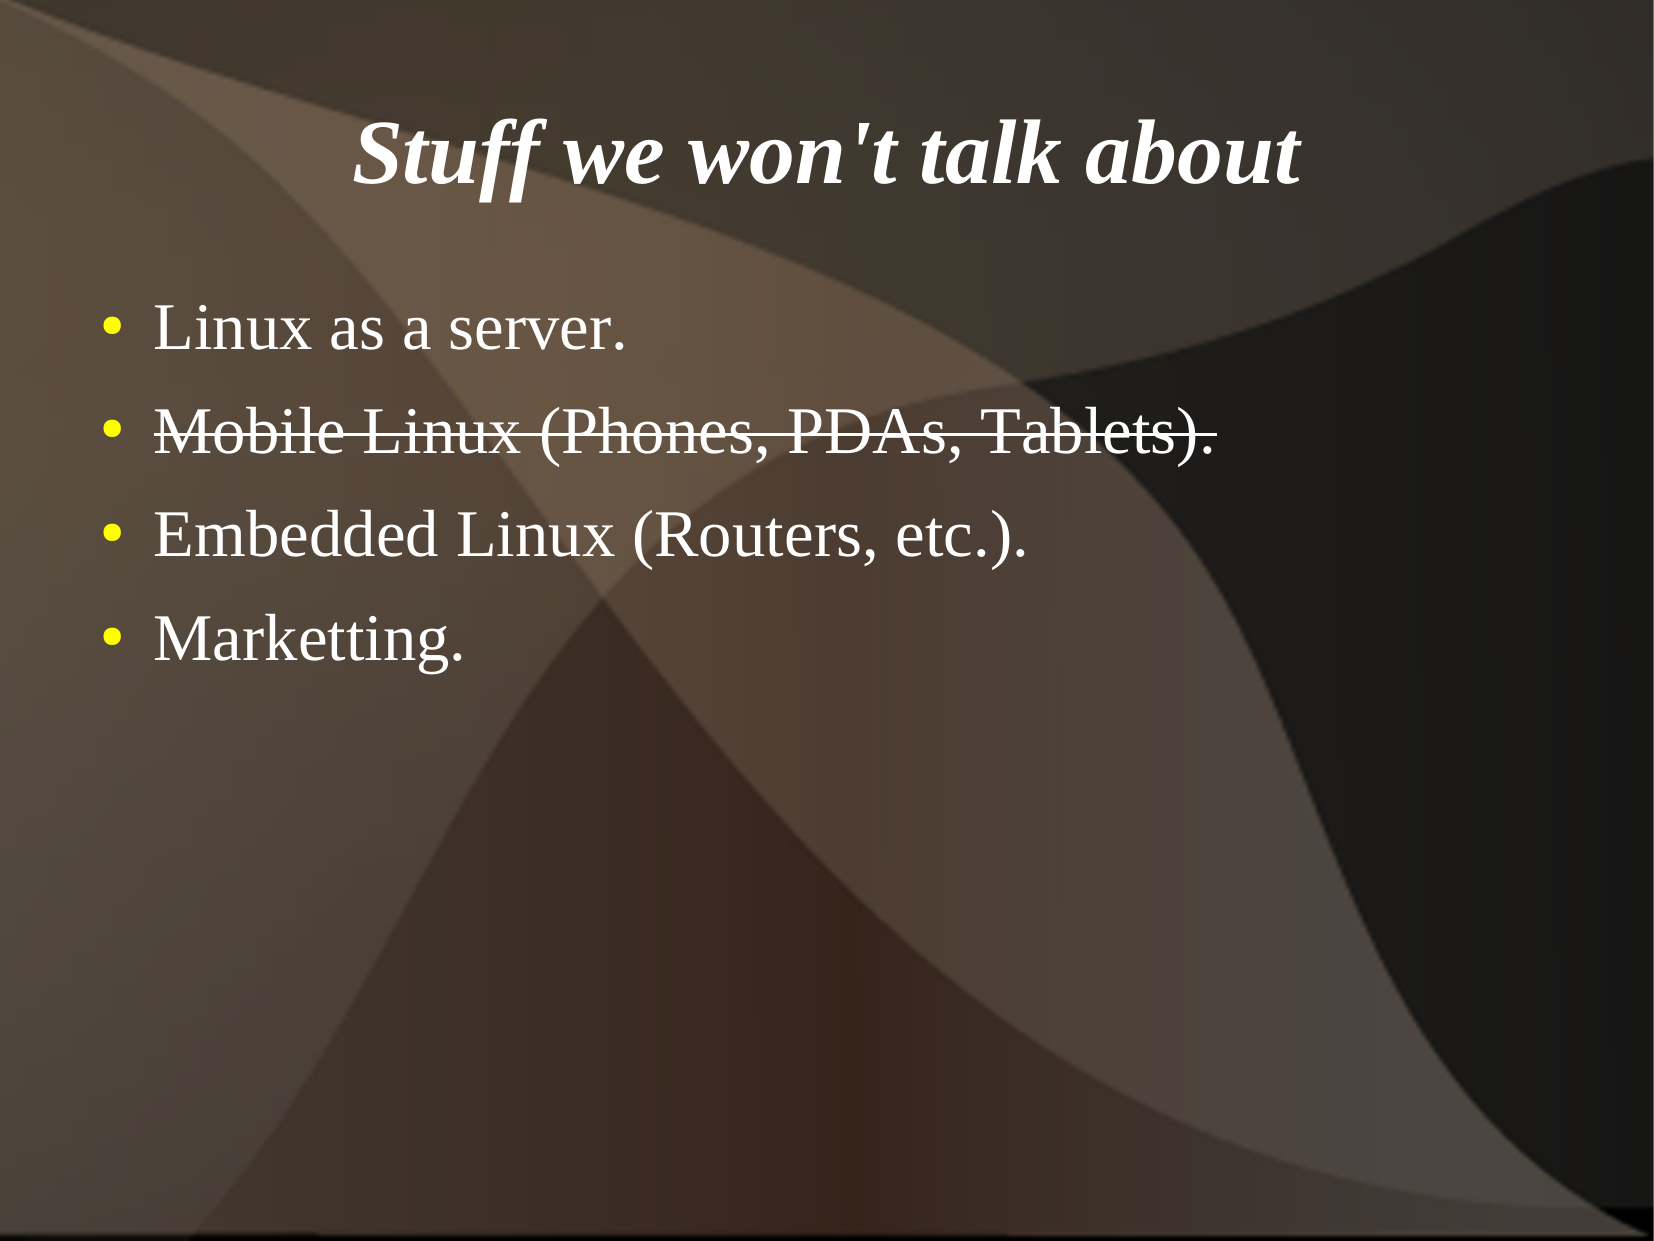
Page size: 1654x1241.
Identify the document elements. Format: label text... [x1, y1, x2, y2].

title Stuff we won't talk about [82, 56, 1571, 250]
picture [0, 0, 1654, 1241]
list Linux as a server. Mobile Linux (Phones, PDAs, Tablets). Embedded Linux (Routers, etc.). Marketting. [82, 290, 1571, 1094]
